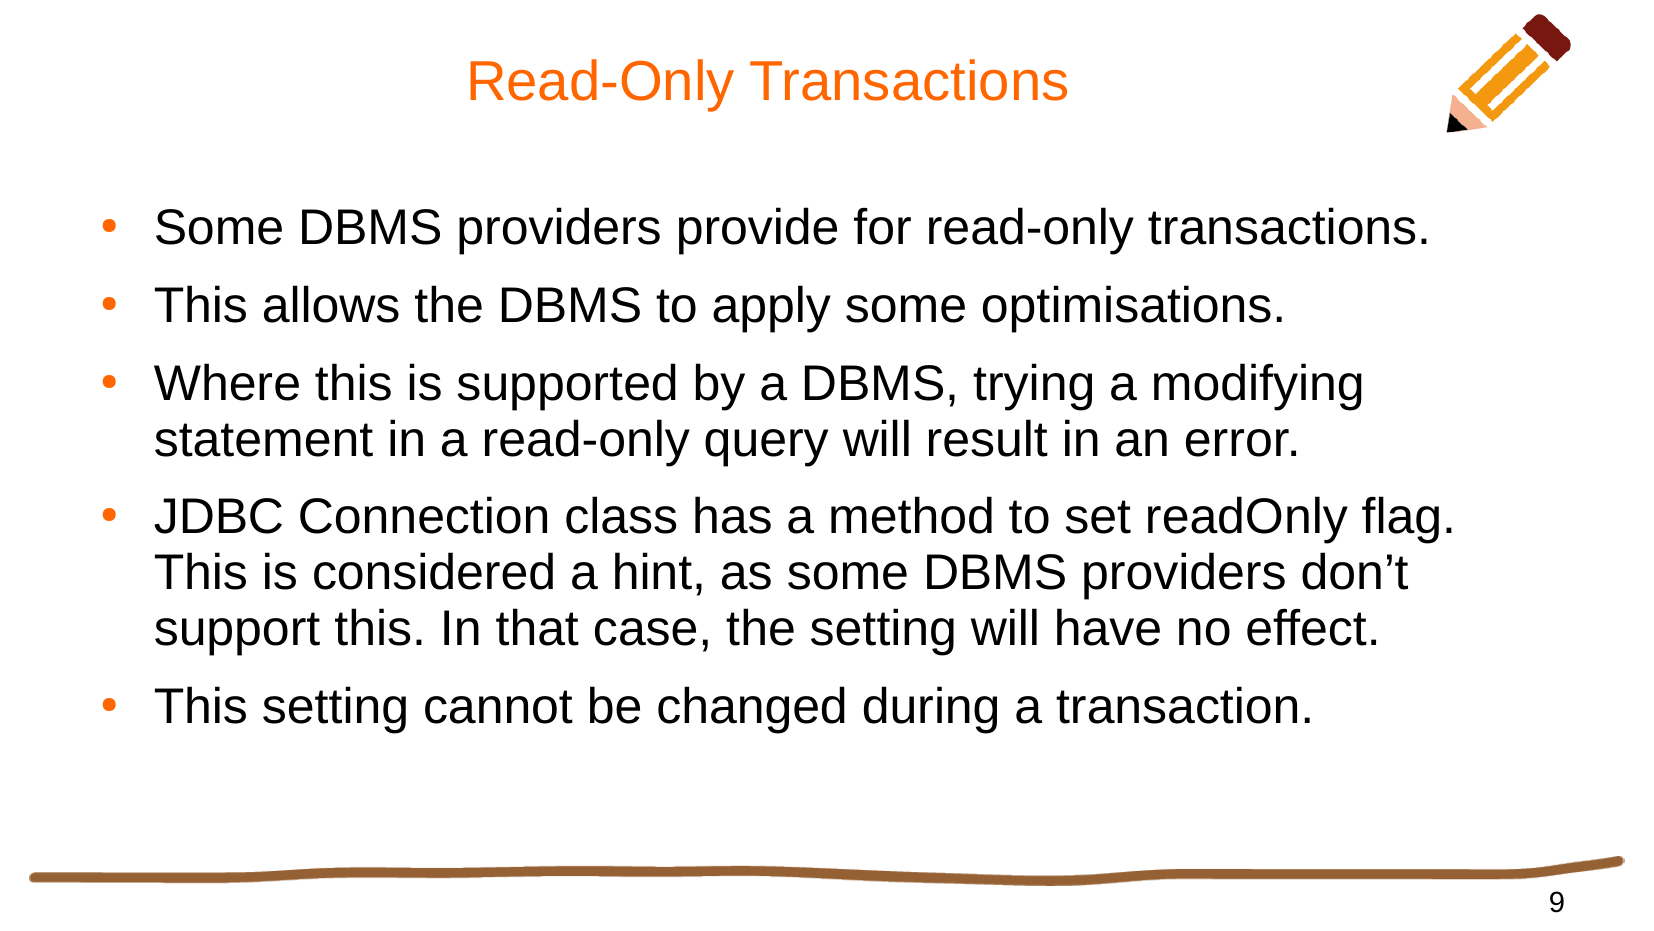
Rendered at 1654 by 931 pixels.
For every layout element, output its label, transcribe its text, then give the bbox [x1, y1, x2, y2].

list Some DBMS providers provide for read-only transactions. This allows the DBMS to apply some optimisations. Where this is supported by a DBMS, trying a modifying statement in a read-only query will result in an error. JDBC Connection class has a method to set readOnly flag. This is considered a hint, as some DBMS providers don’t support this. In that case, the setting will have no effect. This setting cannot be changed during a transaction. [82, 199, 1471, 879]
title Read-Only Transactions [88, 29, 1447, 133]
picture [1446, 14, 1571, 133]
picture [29, 856, 1625, 886]
